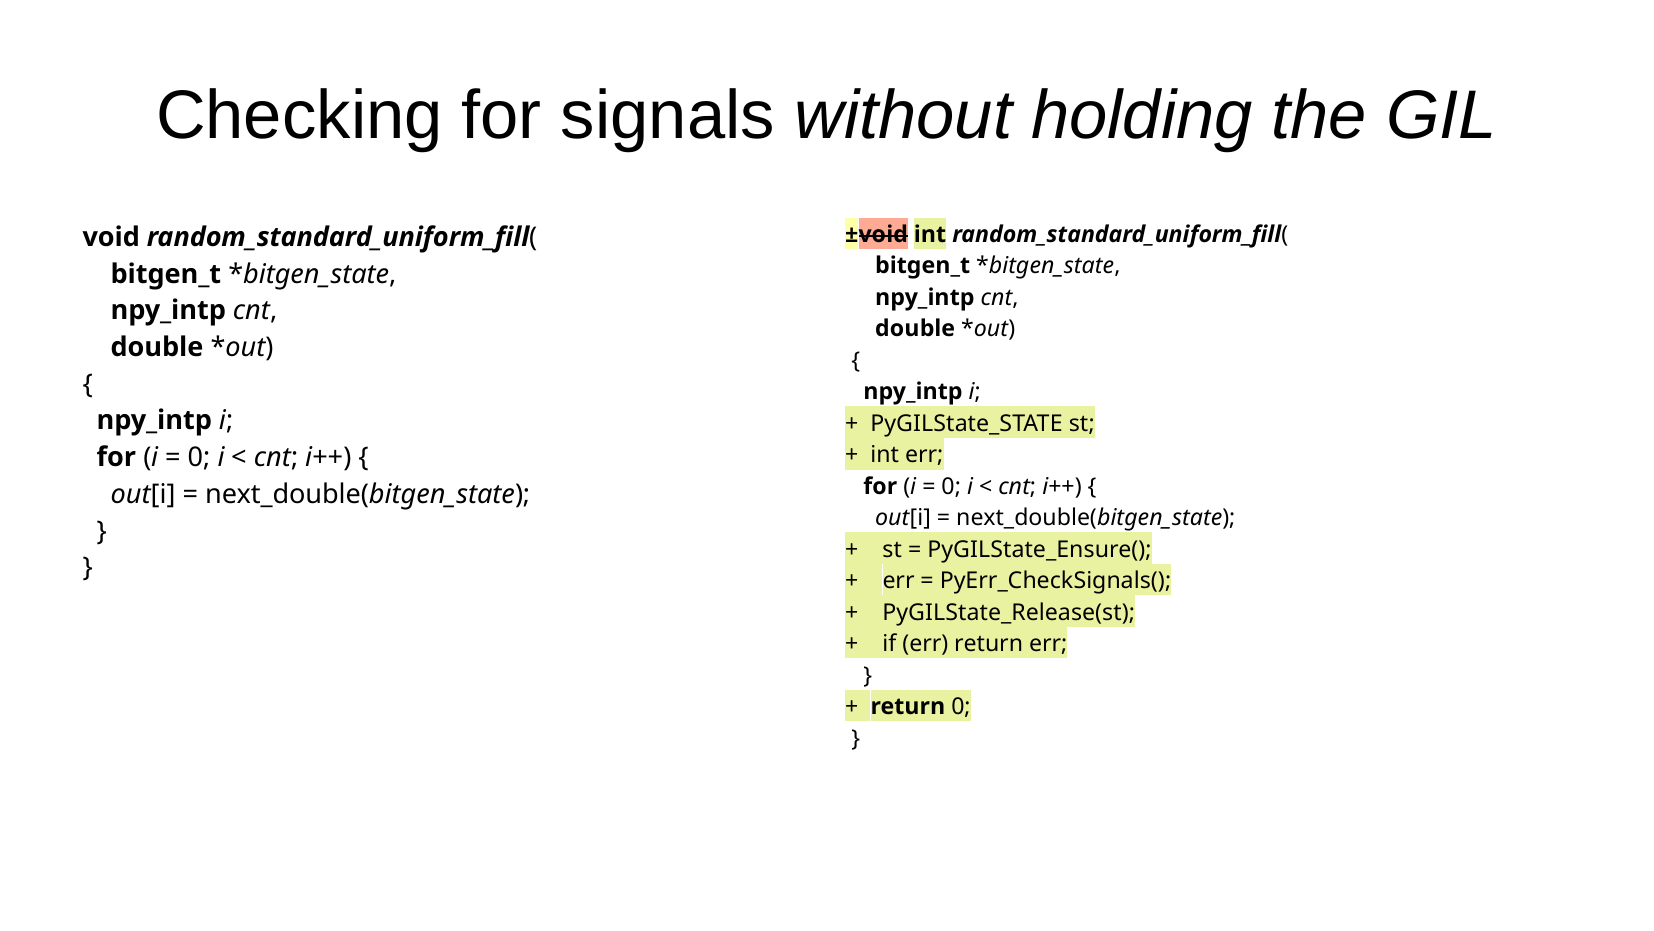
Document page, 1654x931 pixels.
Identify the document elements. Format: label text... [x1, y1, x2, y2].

title Checking for signals without holding the GIL [82, 37, 1571, 193]
list void random_standard_uniform_fill( bitgen_t *bitgen_state, npy_intp cnt, double *out) { npy_intp i; for (i = 0; i < cnt; i++) { out[i] = next_double(bitgen_state); } } [82, 217, 809, 758]
list ±void int random_standard_uniform_fill( bitgen_t *bitgen_state, npy_intp cnt, double *out) { npy_intp i; + PyGILState_STATE st; + int err; for (i = 0; i < cnt; i++) { out[i] = next_double(bitgen_state); + st = PyGILState_Ensure(); + err = PyErr_CheckSignals(); + PyGILState_Release(st); + if (err) return err; } + return 0; } [845, 217, 1572, 758]
